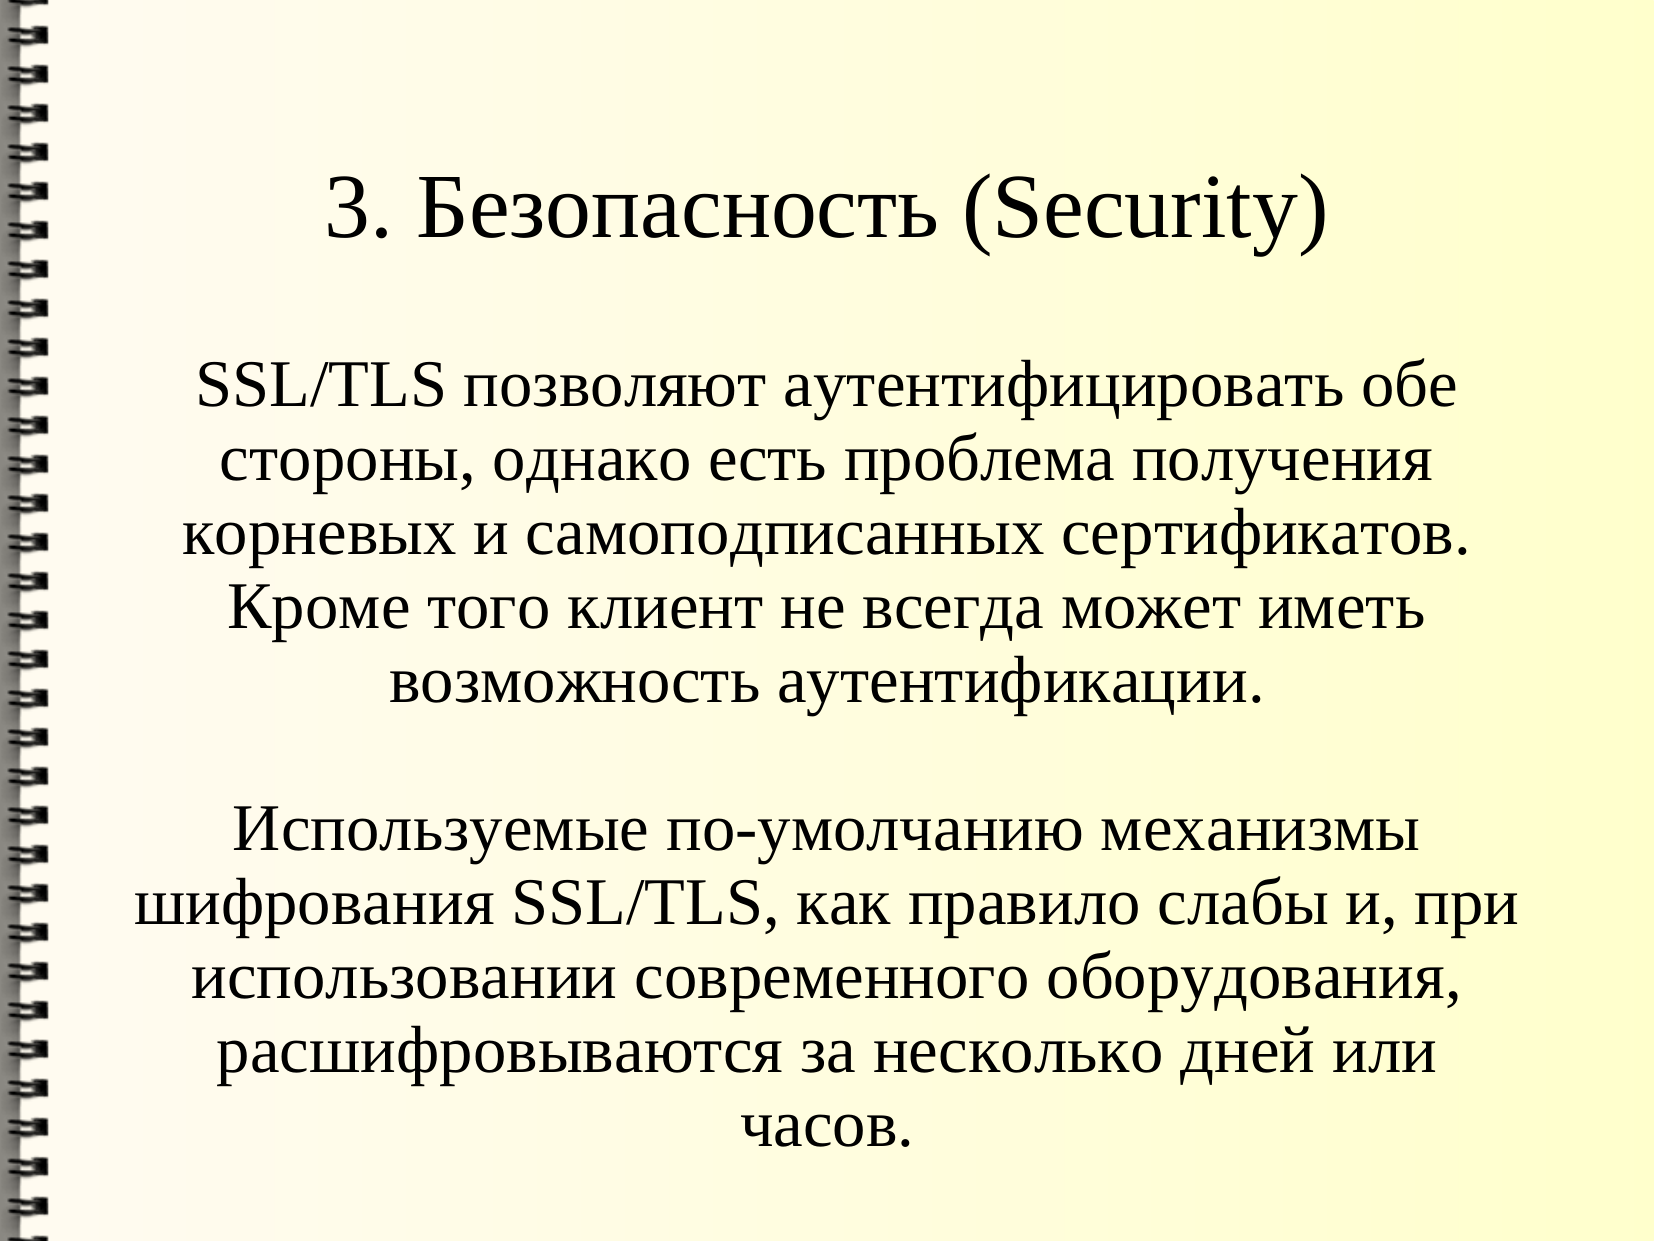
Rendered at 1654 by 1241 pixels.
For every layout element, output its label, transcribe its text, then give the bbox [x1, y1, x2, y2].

picture [0, 0, 1654, 1241]
subtitle SSL/TLS позволяют аутентифицировать обе стороны, однако есть проблема получения корневых и самоподписанных сертификатов. Кроме того клиент не всегда может иметь возможность аутентификации. Используемые по-умолчанию механизмы шифрования SSL/TLS, как правило слабы и, при использовании современного оборудования, расшифровываются за несколько дней или часов. [121, 344, 1534, 1164]
title 3. Безопасность (Security) [121, 102, 1534, 311]
